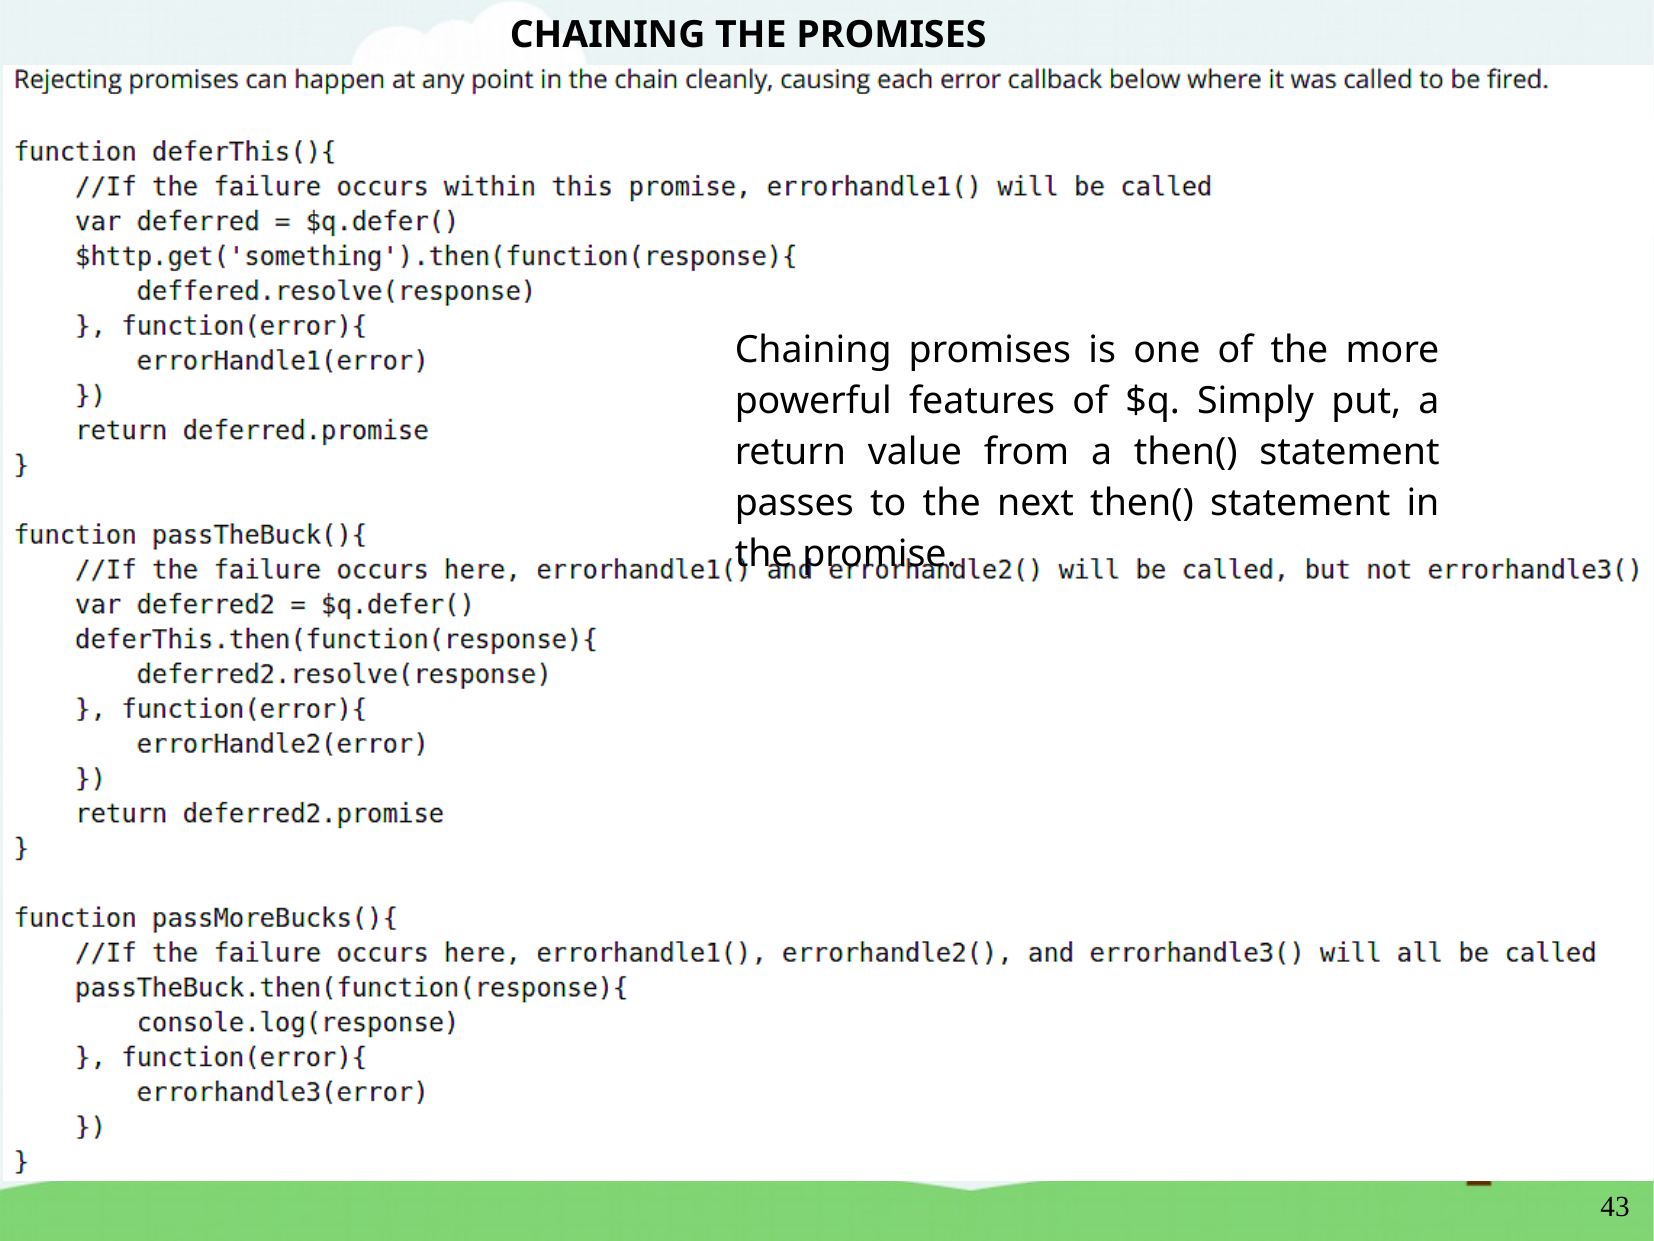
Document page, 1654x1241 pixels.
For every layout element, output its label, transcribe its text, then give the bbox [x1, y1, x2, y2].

text_box Chaining promises is one of the more powerful features of $q. Simply put, a return value from a then() statement passes to the next then() statement in the promise. [720, 315, 1456, 537]
picture [0, 0, 1654, 1241]
text_box CHAINING THE PROMISES [495, 0, 1171, 57]
